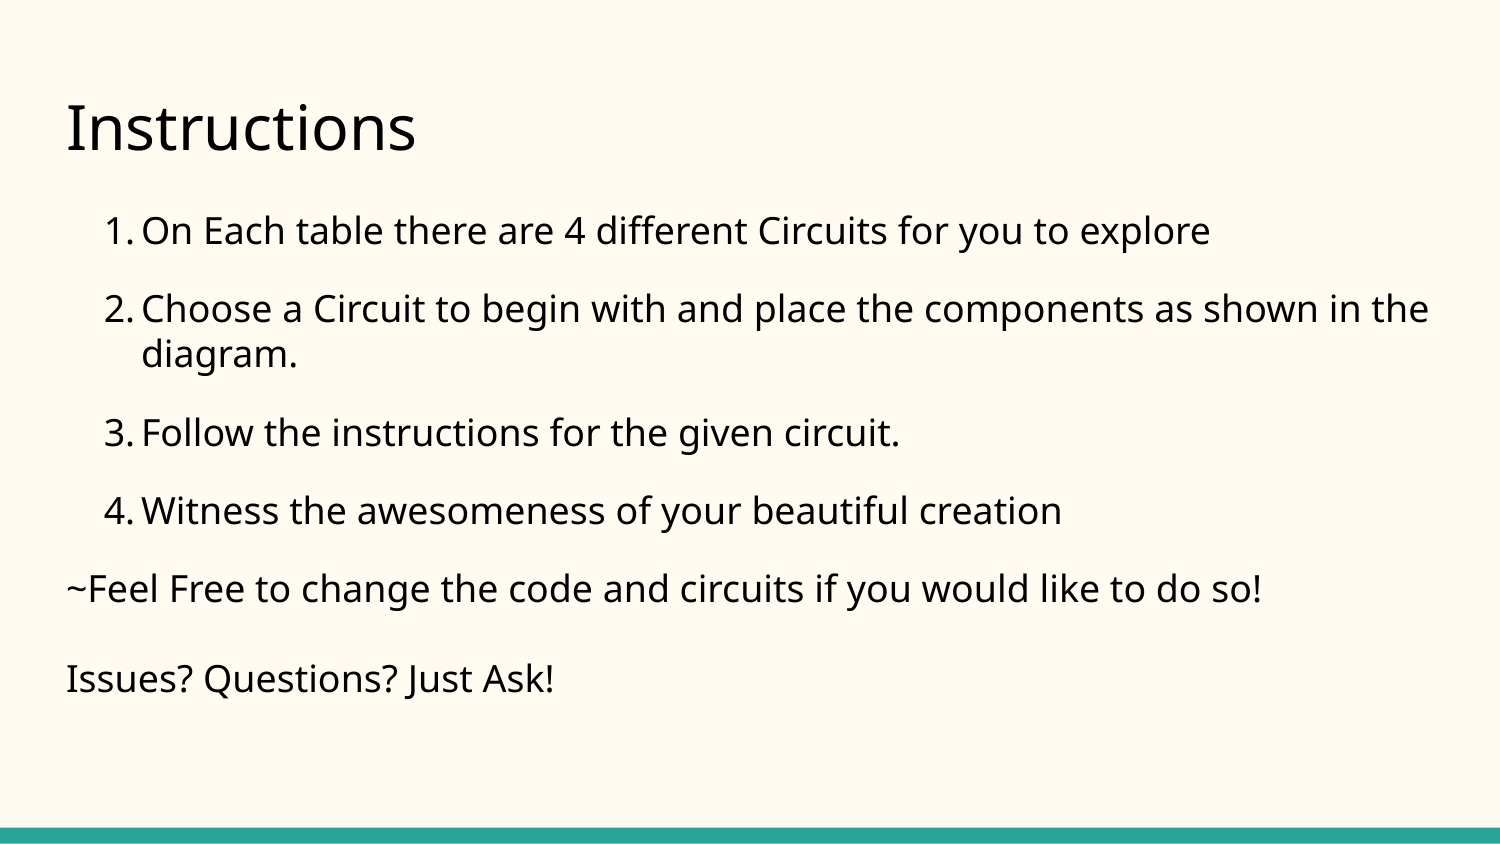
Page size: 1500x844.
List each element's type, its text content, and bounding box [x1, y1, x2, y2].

list On Each table there are 4 different Circuits for you to explore Choose a Circuit to begin with and place the components as shown in the diagram. Follow the instructions for the given circuit. Witness the awesomeness of your beautiful creation ~Feel Free to change the code and circuits if you would like to do so! Issues? Questions? Just Ask! [51, 192, 1449, 750]
title Instructions [51, 72, 1449, 174]
